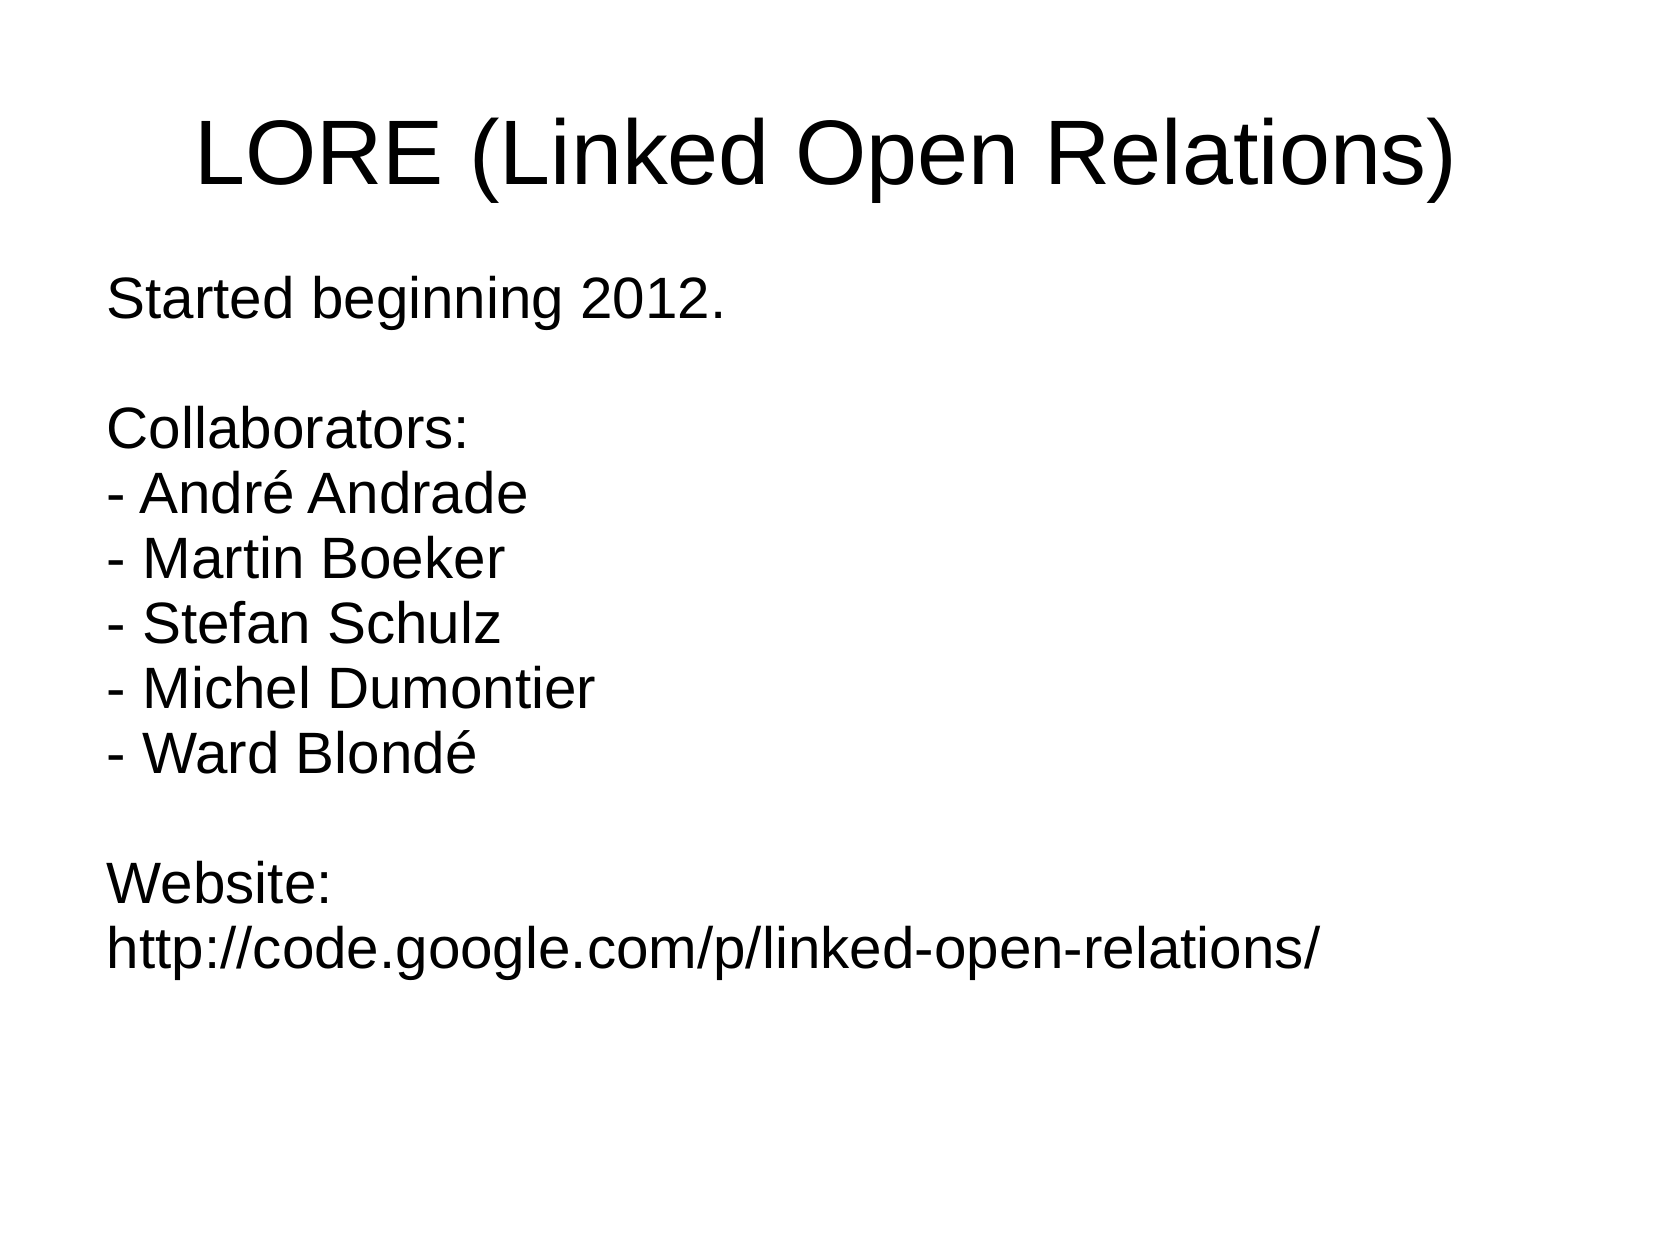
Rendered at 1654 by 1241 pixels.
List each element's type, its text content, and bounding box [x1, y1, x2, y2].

title LORE (Linked Open Relations) [82, 49, 1571, 257]
text_box Started beginning 2012. Collaborators: - André Andrade - Martin Boeker - Stefan Schulz - Michel Dumontier - Ward Blondé Website: http://code.google.com/p/linked-open-relations/ [92, 258, 1567, 1051]
